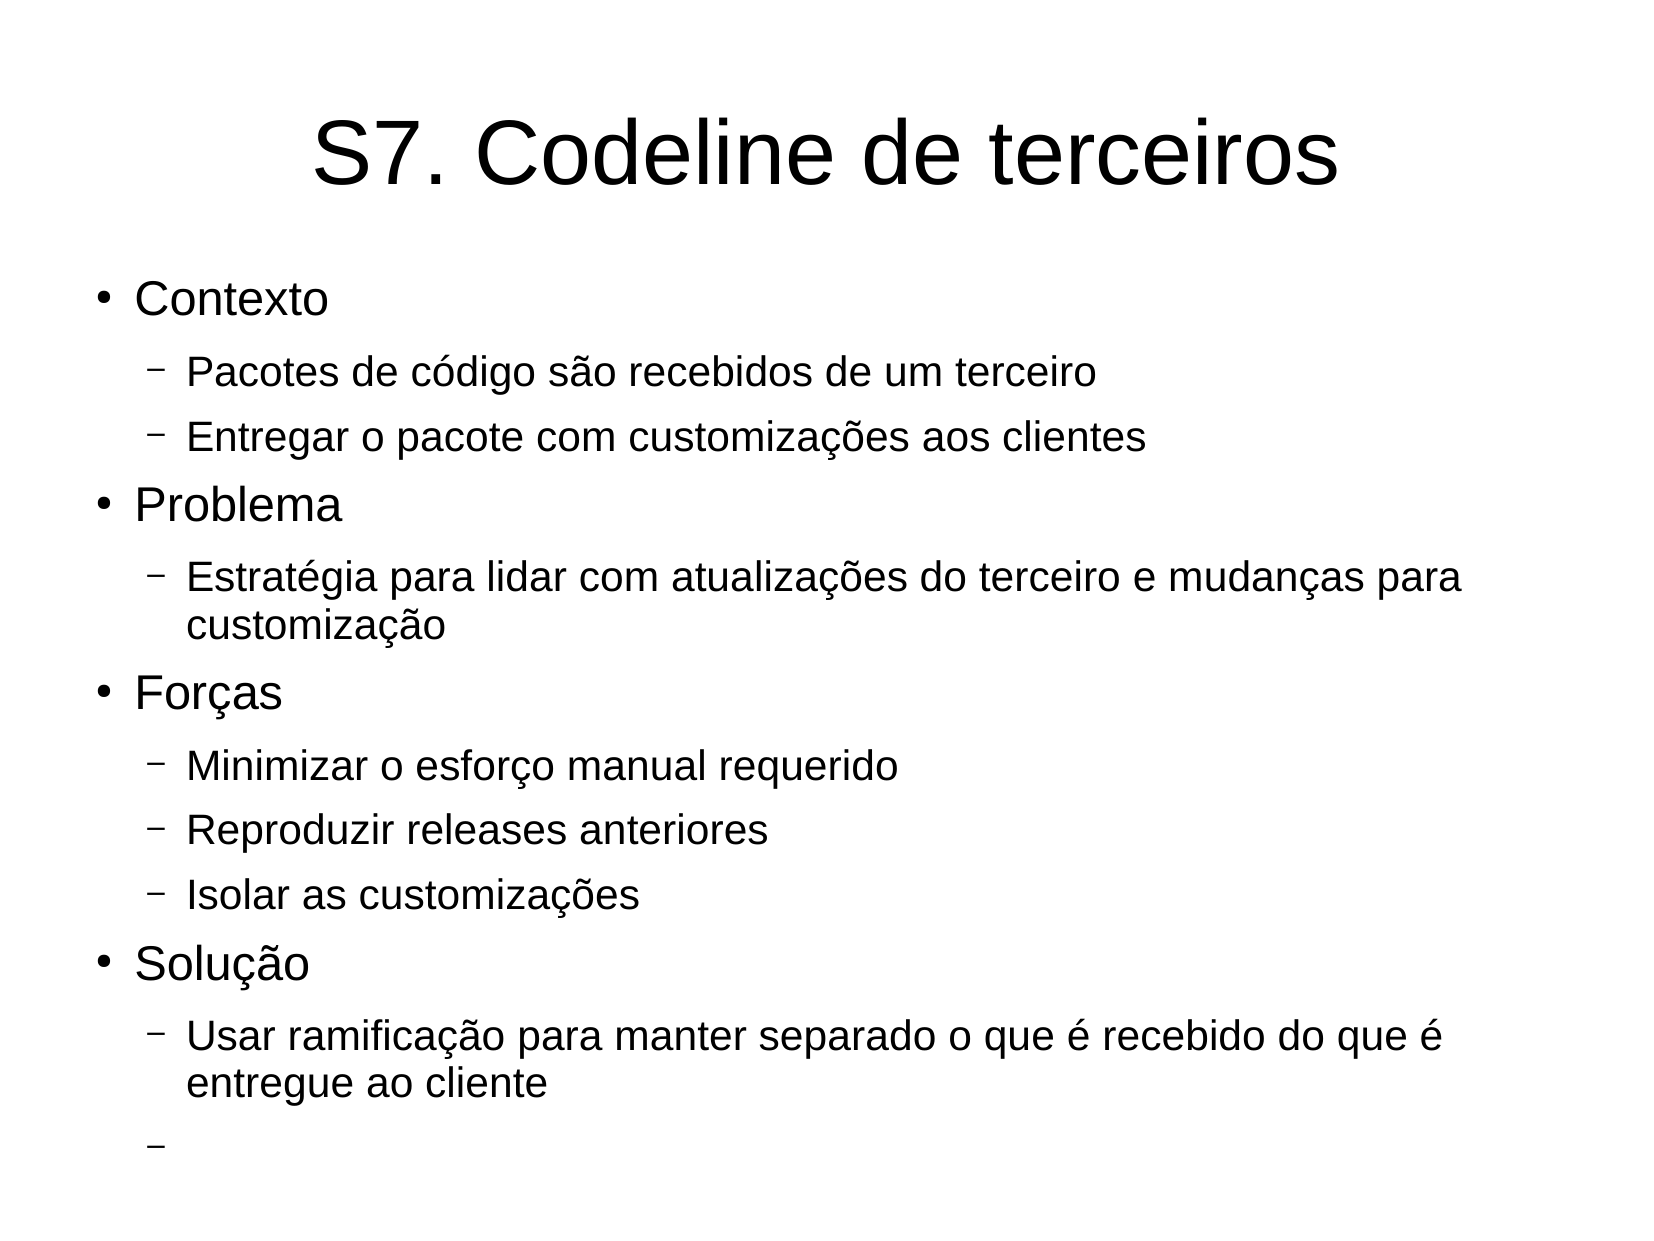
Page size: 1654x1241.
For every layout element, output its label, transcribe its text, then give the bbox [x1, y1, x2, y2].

list Contexto Pacotes de código são recebidos de um terceiro Entregar o pacote com customizações aos clientes Problema Estratégia para lidar com atualizações do terceiro e mudanças para customização Forças Minimizar o esforço manual requerido Reproduzir releases anteriores Isolar as customizações Solução Usar ramificação para manter separado o que é recebido do que é entregue ao cliente [82, 271, 1571, 1111]
title S7. Codeline de terceiros [82, 49, 1571, 257]
